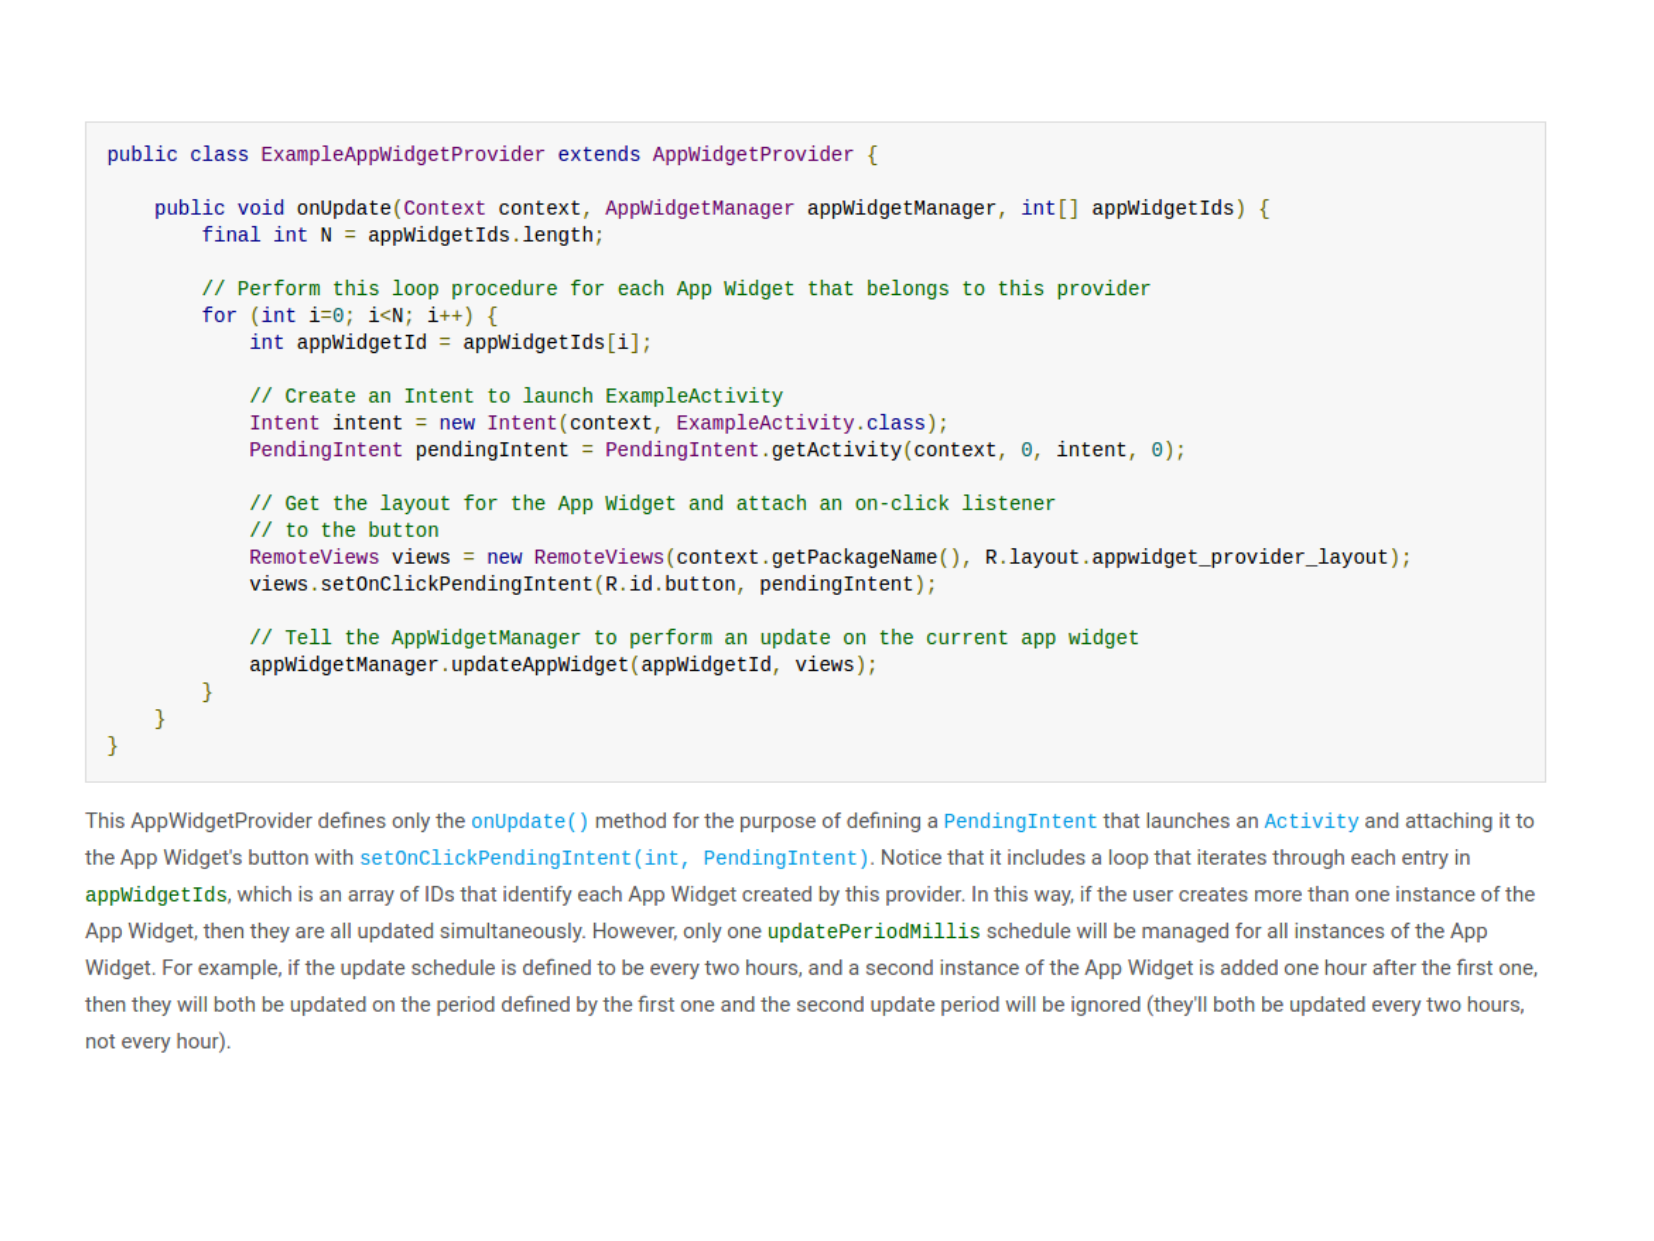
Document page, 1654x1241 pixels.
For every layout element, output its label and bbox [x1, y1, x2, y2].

picture [81, 99, 1627, 1067]
